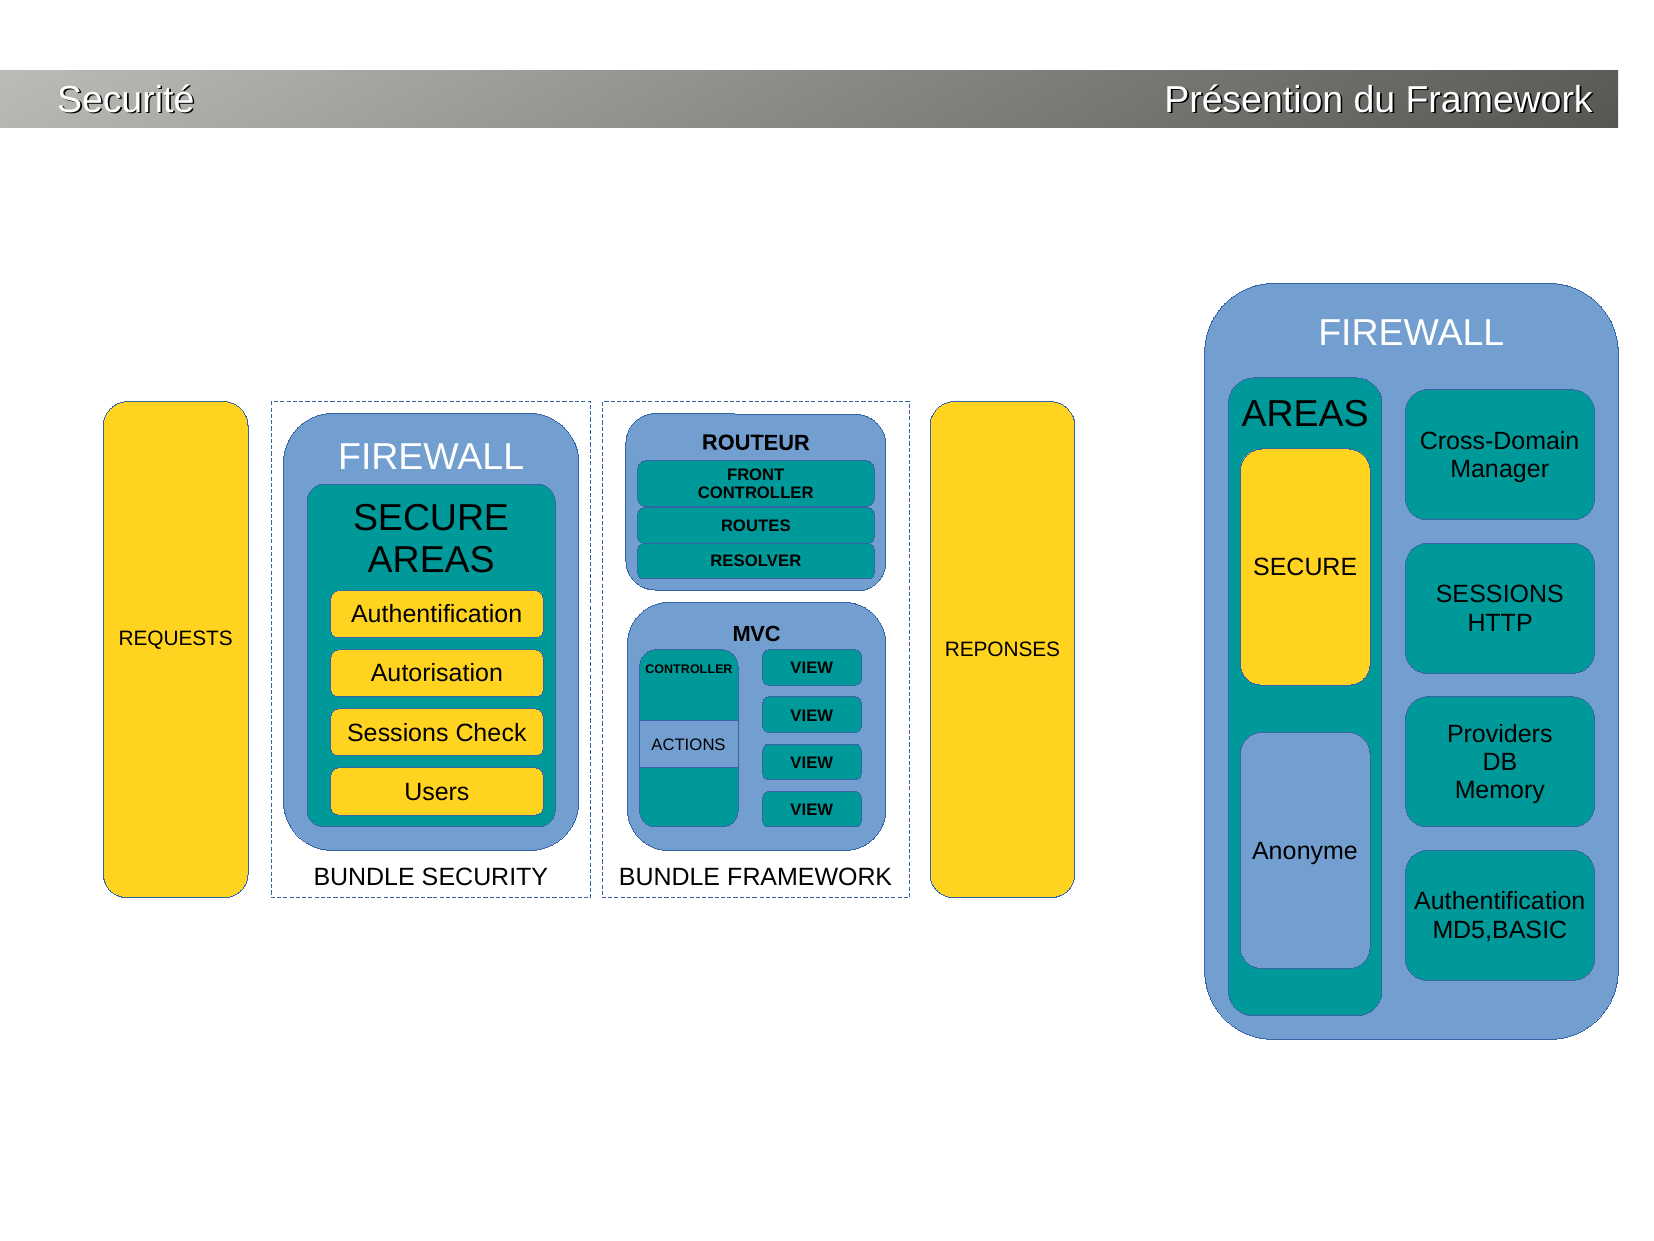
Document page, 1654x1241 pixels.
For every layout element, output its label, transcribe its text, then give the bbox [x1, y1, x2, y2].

text_box REQUESTS [103, 401, 249, 898]
text_box Anonyme [1240, 732, 1371, 969]
text_box Users [330, 767, 544, 816]
text_box Providers DB Memory [1405, 696, 1595, 827]
text_box BUNDLE FRAMEWORK [602, 401, 910, 898]
text_box Cross-Domain Manager [1405, 389, 1595, 520]
text_box BUNDLE SECURITY [271, 401, 591, 898]
text_box Authentification MD5,BASIC [1405, 850, 1595, 981]
text_box Securité Présention du Framework [0, 70, 1619, 128]
text_box REPONSES [930, 401, 1075, 898]
text_box Authentification [330, 590, 544, 638]
text_box SESSIONS HTTP [1405, 543, 1595, 674]
text_box AREAS [1228, 377, 1382, 1016]
text_box Sessions Check [330, 708, 544, 756]
text_box Autorisation [330, 649, 544, 697]
text_box SECURE AREAS [307, 484, 556, 827]
text_box FIREWALL [1204, 283, 1619, 1040]
text_box SECURE [1240, 448, 1371, 686]
